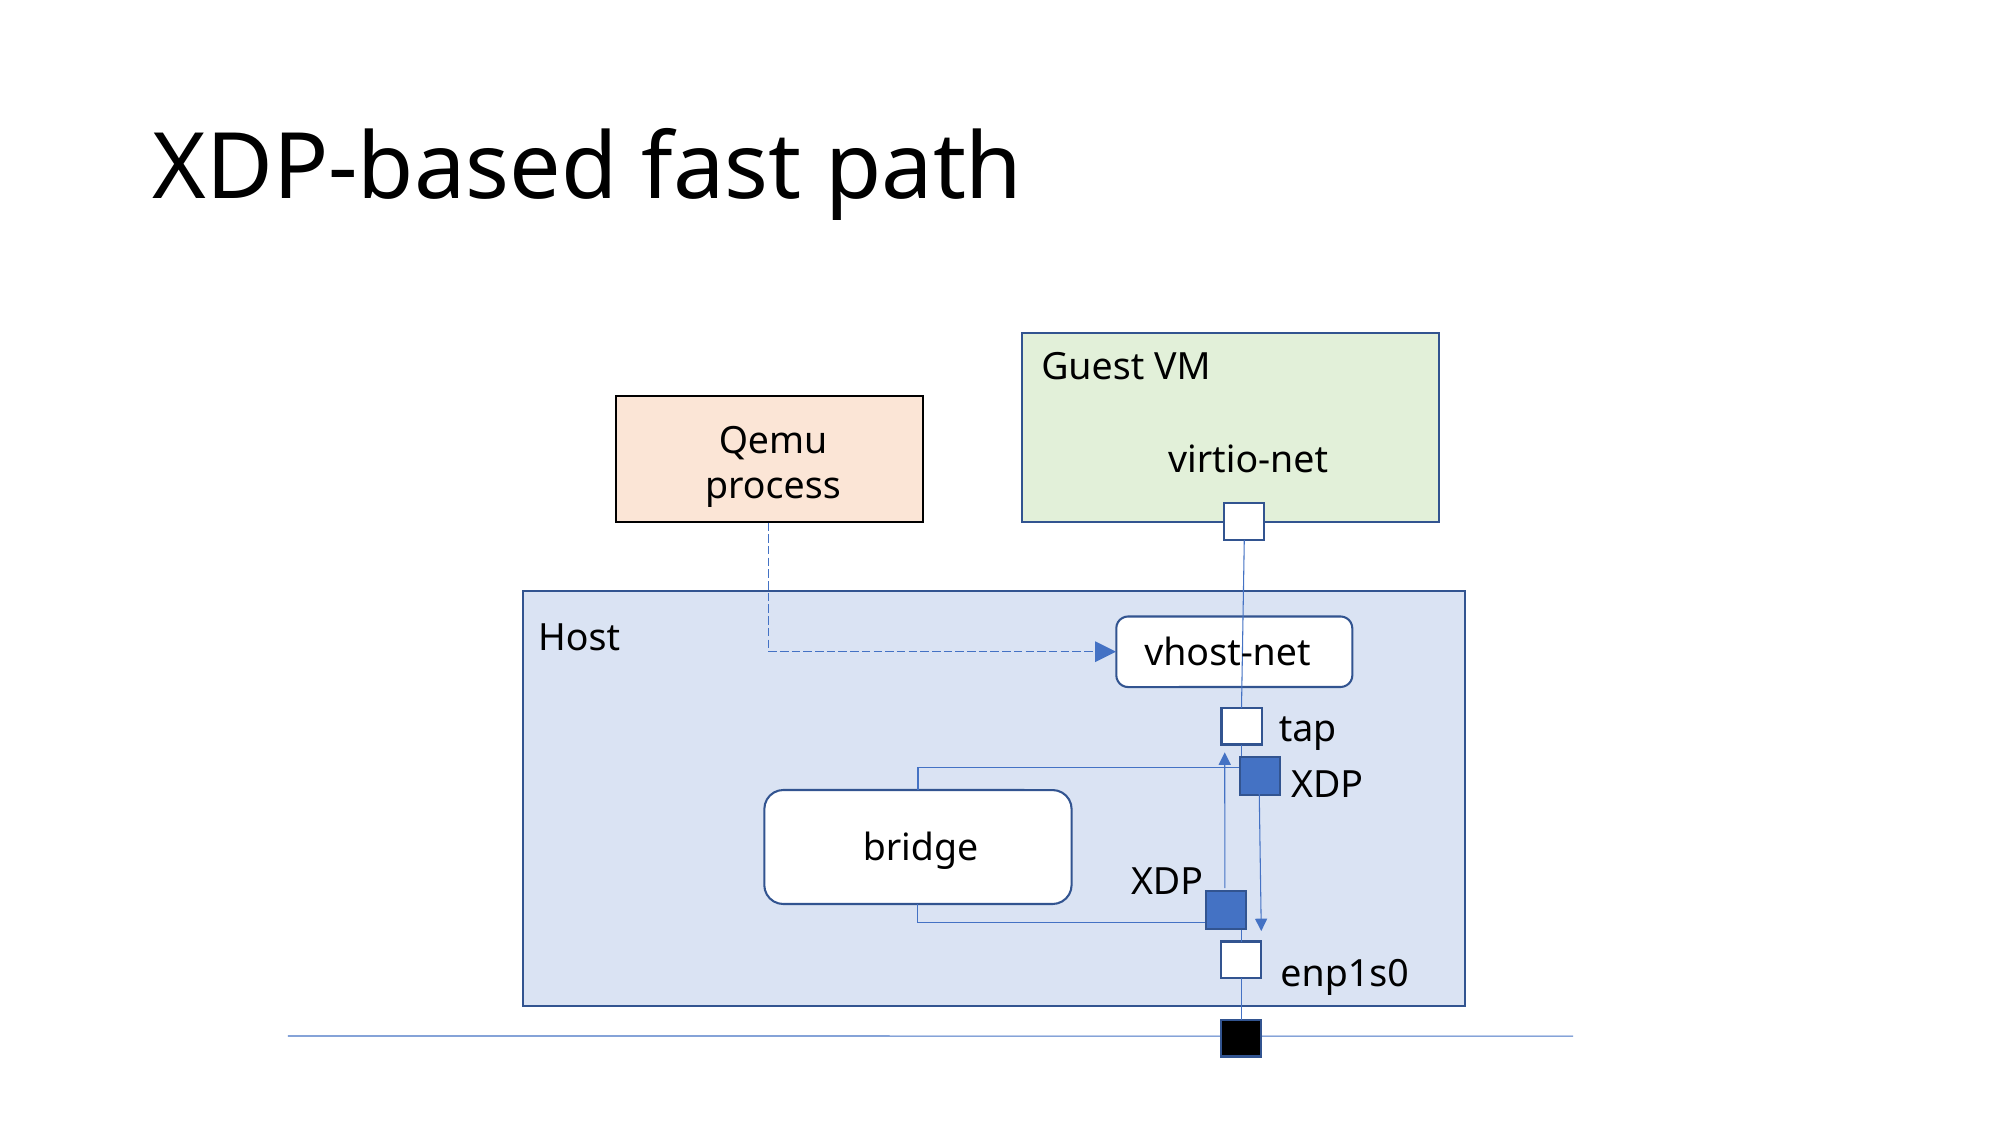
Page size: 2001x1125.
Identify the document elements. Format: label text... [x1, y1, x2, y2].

text_box Guest VM [1026, 334, 1245, 395]
text_box virtio-net [1153, 427, 1362, 488]
text_box Qemu process [678, 408, 869, 514]
text_box [615, 396, 923, 522]
text_box XDP [1276, 752, 1388, 813]
text_box vhost-net [1129, 620, 1373, 680]
text_box [523, 590, 1466, 1007]
text_box [1022, 333, 1439, 540]
text_box enp1s0 [1265, 941, 1439, 1002]
title XDP-based fast path [137, 59, 1863, 278]
text_box [1221, 1019, 1262, 1057]
text_box bridge [848, 815, 1003, 876]
text_box Host [523, 605, 691, 665]
text_box XDP [1116, 849, 1228, 910]
text_box tap [1263, 697, 1375, 757]
